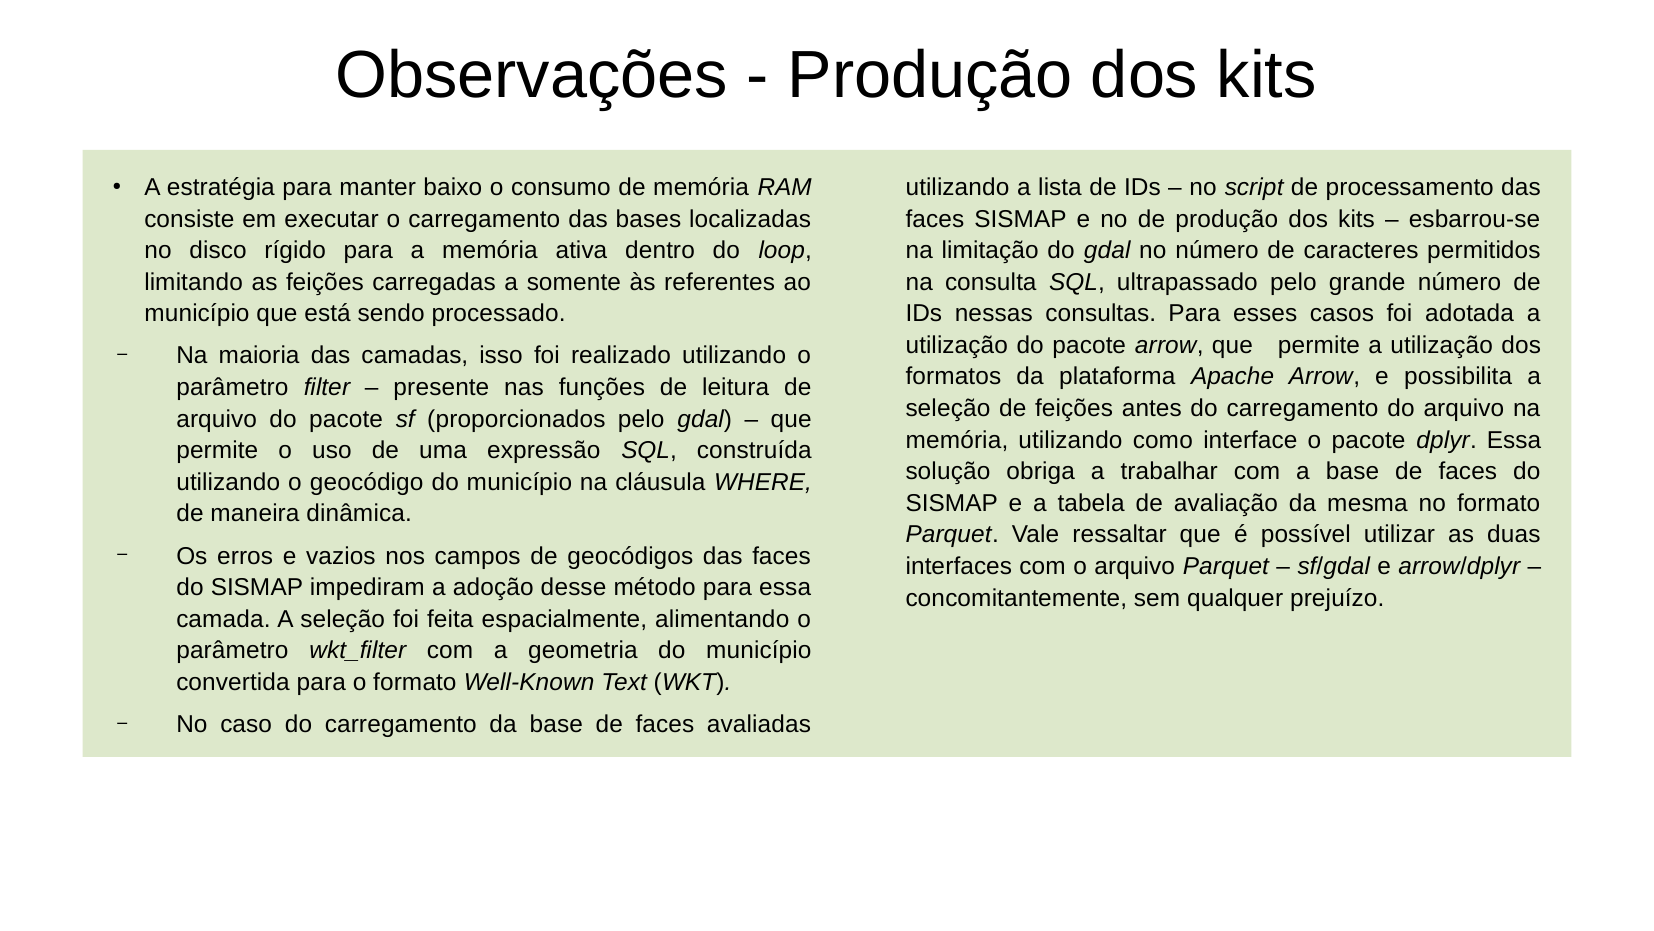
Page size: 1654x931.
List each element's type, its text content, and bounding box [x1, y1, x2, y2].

title Observações - Produção dos kits [82, 36, 1571, 113]
list A estratégia para manter baixo o consumo de memória RAM consiste em executar o carregamento das bases localizadas no disco rígido para a memória ativa dentro do loop, limitando as feições carregadas a somente às referentes ao município que está sendo processado. Na maioria das camadas, isso foi realizado utilizando o parâmetro filter – presente nas funções de leitura de arquivo do pacote sf (proporcionados pelo gdal) – que permite o uso de uma expressão SQL, construída utilizando o geocódigo do município na cláusula WHERE, de maneira dinâmica. Os erros e vazios nos campos de geocódigos das faces do SISMAP impediram a adoção desse método para essa camada. A seleção foi feita espacialmente, alimentando o parâmetro wkt_filter com a geometria do município convertida para o formato Well-Known Text (WKT). No caso do carregamento da base de faces avaliadas utilizando a lista de IDs – no script de processamento das faces SISMAP e no de produção dos kits – esbarrou-se na limitação do gdal no número de caracteres permitidos na consulta SQL, ultrapassado pelo grande número de IDs nessas consultas. Para esses casos foi adotada a utilização do pacote arrow, que permite a utilização dos formatos da plataforma Apache Arrow, e possibilita a seleção de feições antes do carregamento do arquivo na memória, utilizando como interface o pacote dplyr. Essa solução obriga a trabalhar com a base de faces do SISMAP e a tabela de avaliação da mesma no formato Parquet. Vale ressaltar que é possível utilizar as duas interfaces com o arquivo Parquet – sf/gdal e arrow/dplyr – concomitantemente, sem qualquer prejuízo. [82, 149, 1572, 757]
